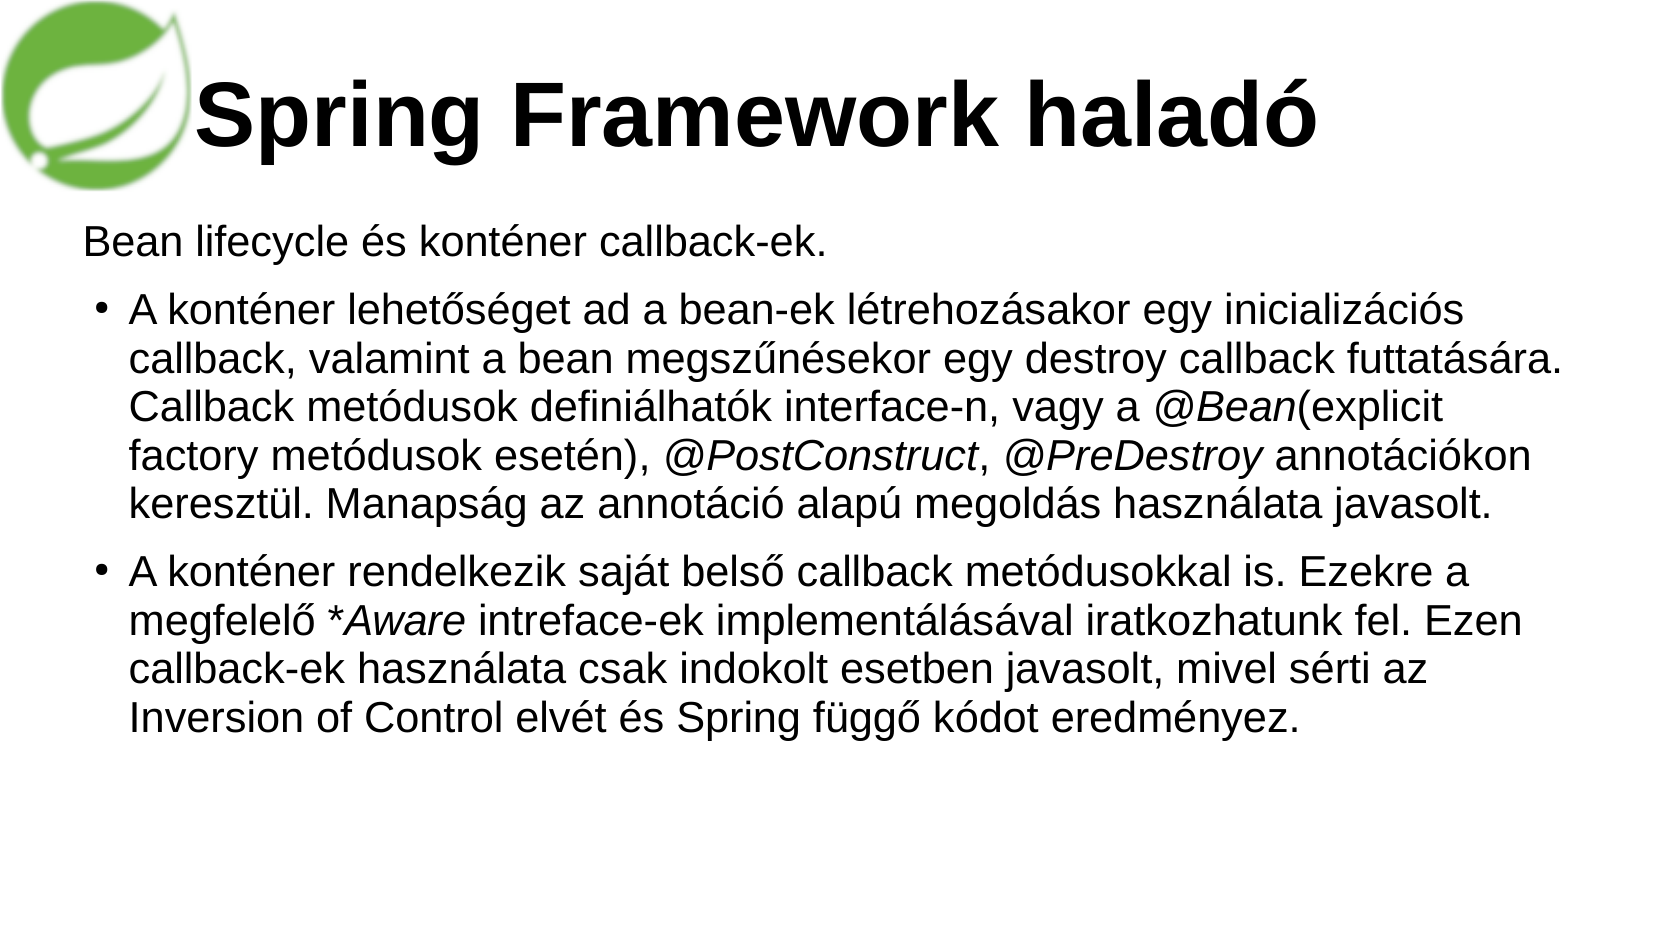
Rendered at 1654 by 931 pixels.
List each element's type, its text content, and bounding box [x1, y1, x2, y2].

list Bean lifecycle és konténer callback-ek. A konténer lehetőséget ad a bean-ek létrehozásakor egy inicializációs callback, valamint a bean megszűnésekor egy destroy callback futtatására. Callback metódusok definiálhatók interface-n, vagy a @Bean(explicit factory metódusok esetén), @PostConstruct, @PreDestroy annotációkon keresztül. Manapság az annotáció alapú megoldás használata javasolt. A konténer rendelkezik saját belső callback metódusokkal is. Ezekre a megfelelő *Aware intreface-ek implementálásával iratkozhatunk fel. Ezen callback-ek használata csak indokolt esetben javasolt, mivel sérti az Inversion of Control elvét és Spring függő kódot eredményez. [82, 217, 1571, 758]
title Spring Framework haladó [82, 37, 1571, 193]
picture [0, 0, 1654, 931]
